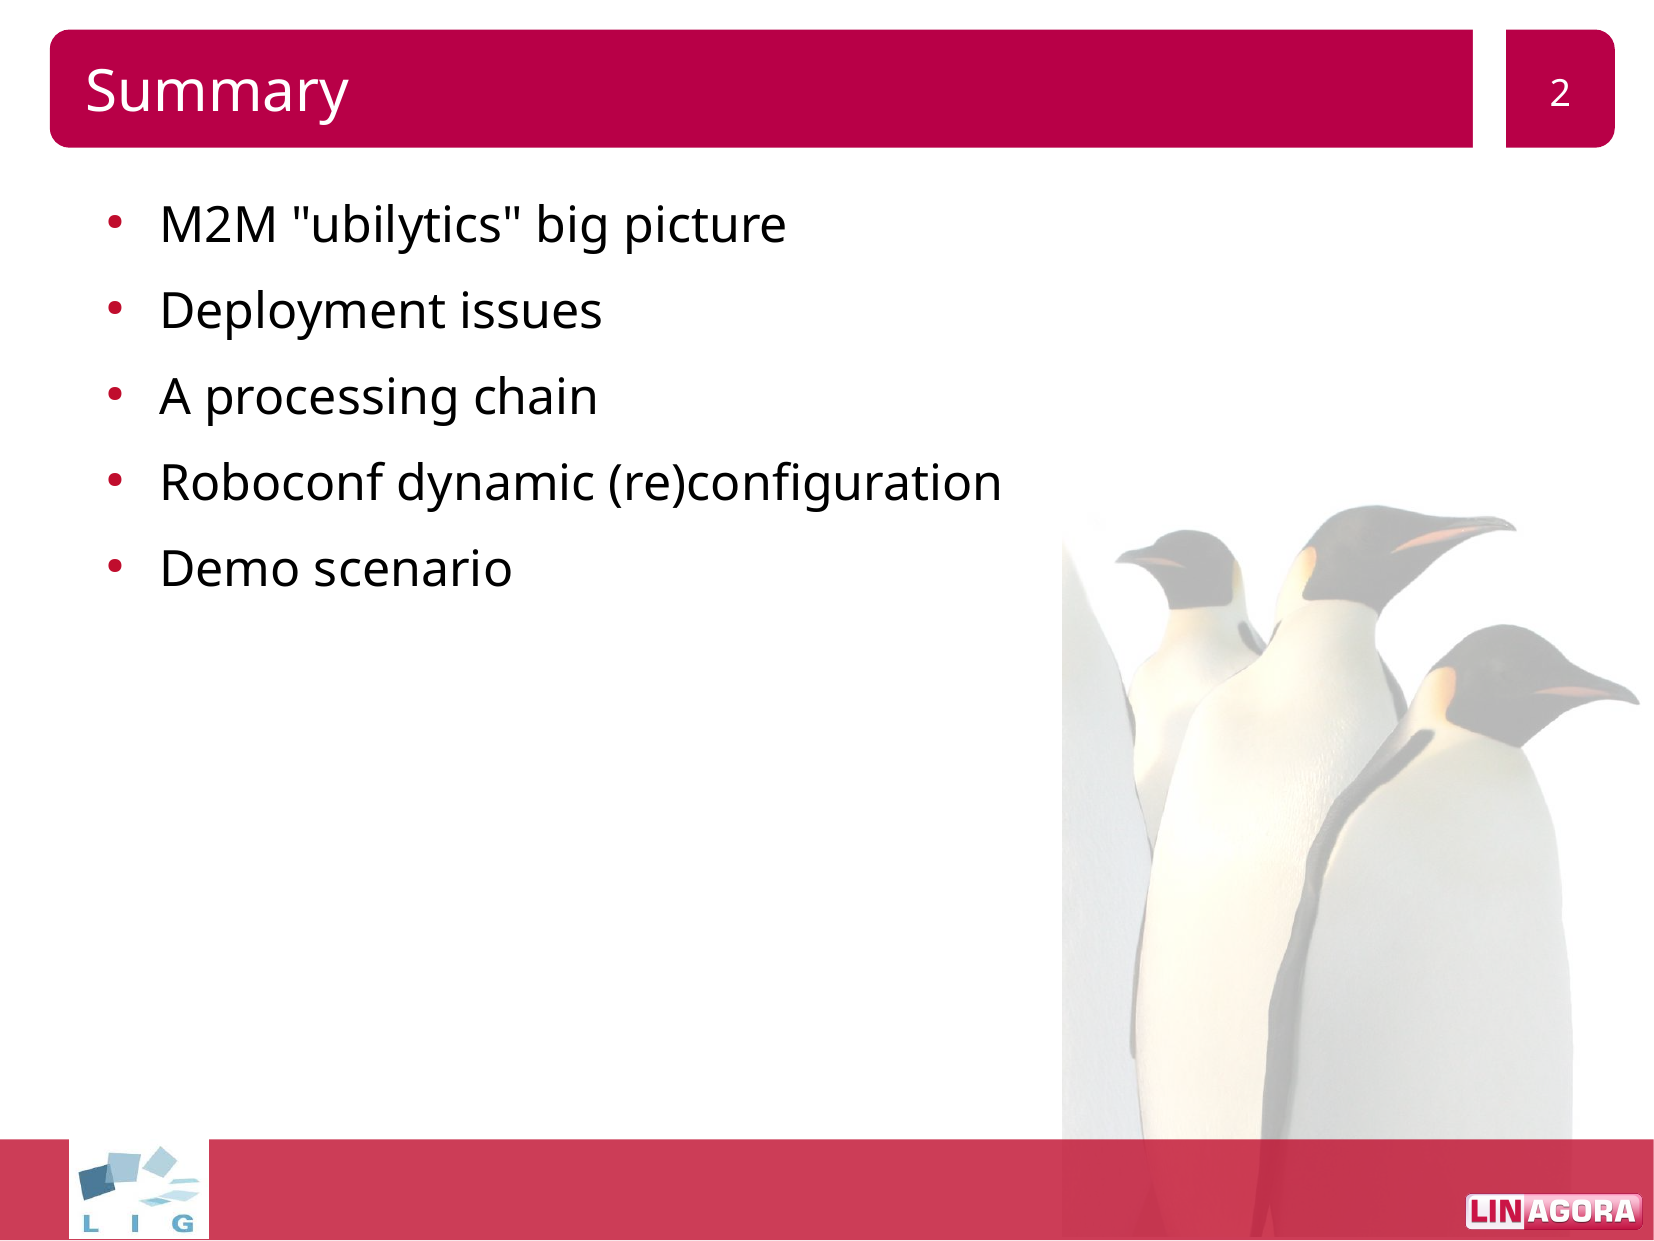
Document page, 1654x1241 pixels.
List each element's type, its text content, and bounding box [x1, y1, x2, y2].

picture [69, 1139, 209, 1239]
title Summary [85, 29, 1444, 148]
picture [1465, 1193, 1643, 1230]
list M2M "ubilytics" big picture Deployment issues A processing chain Roboconf dynamic (re)configuration Demo scenario [88, 188, 1565, 1123]
